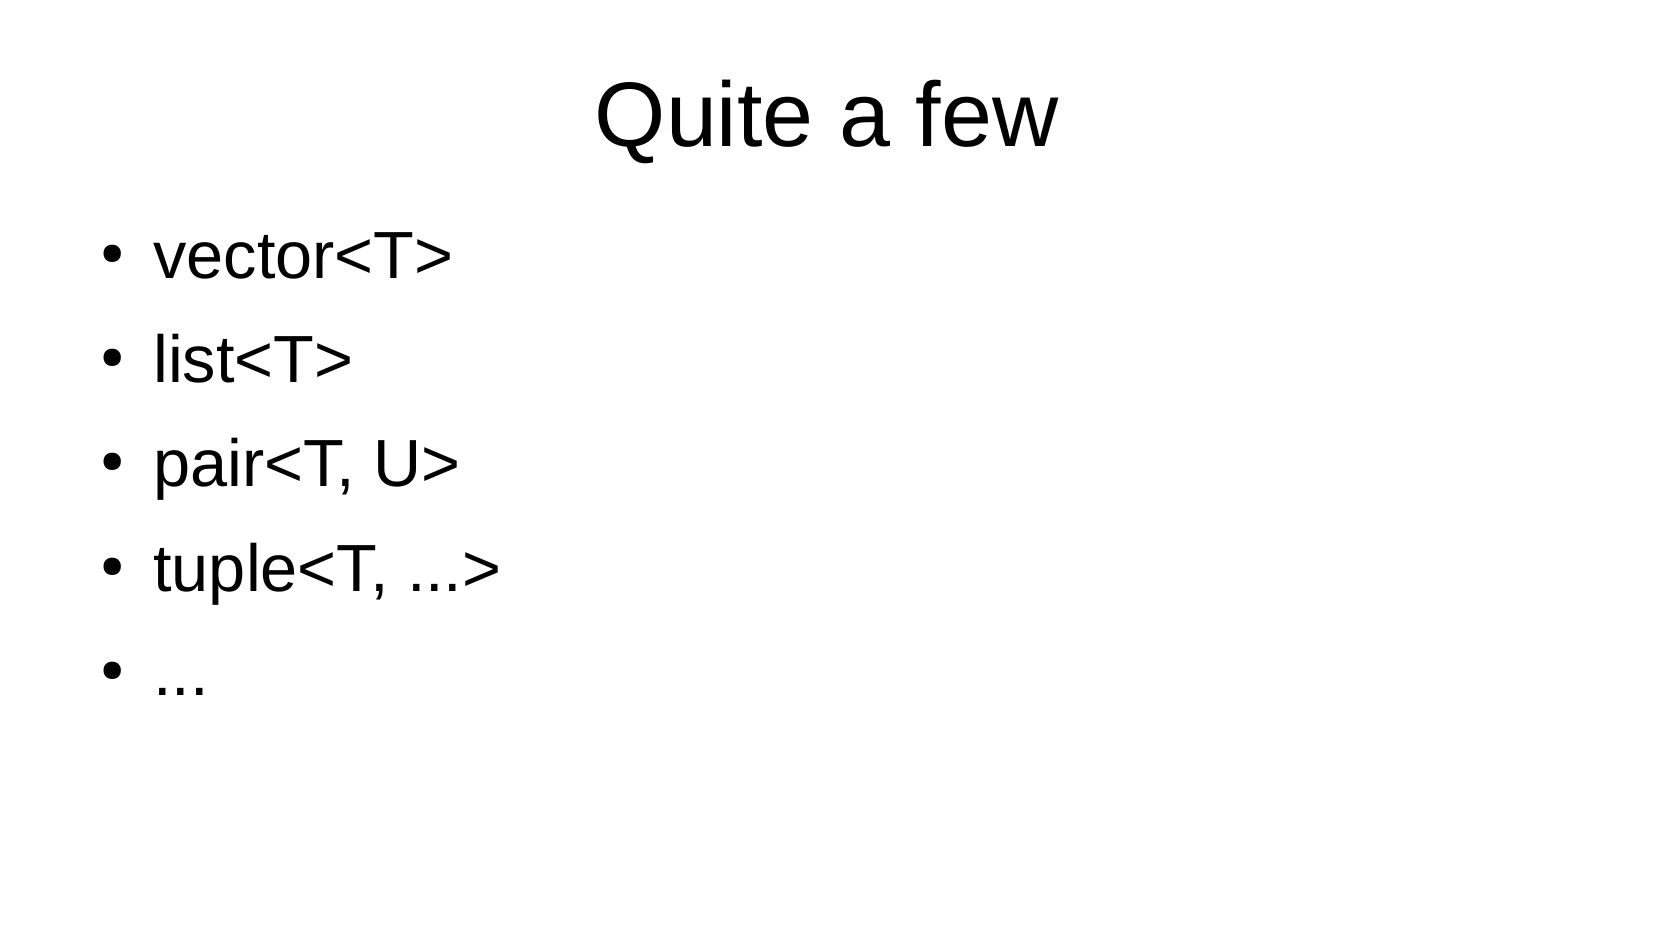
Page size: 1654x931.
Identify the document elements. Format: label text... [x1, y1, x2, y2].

title Quite a few [82, 37, 1571, 193]
list vector<T> list<T> pair<T, U> tuple<T, ...> ... [82, 217, 1571, 758]
